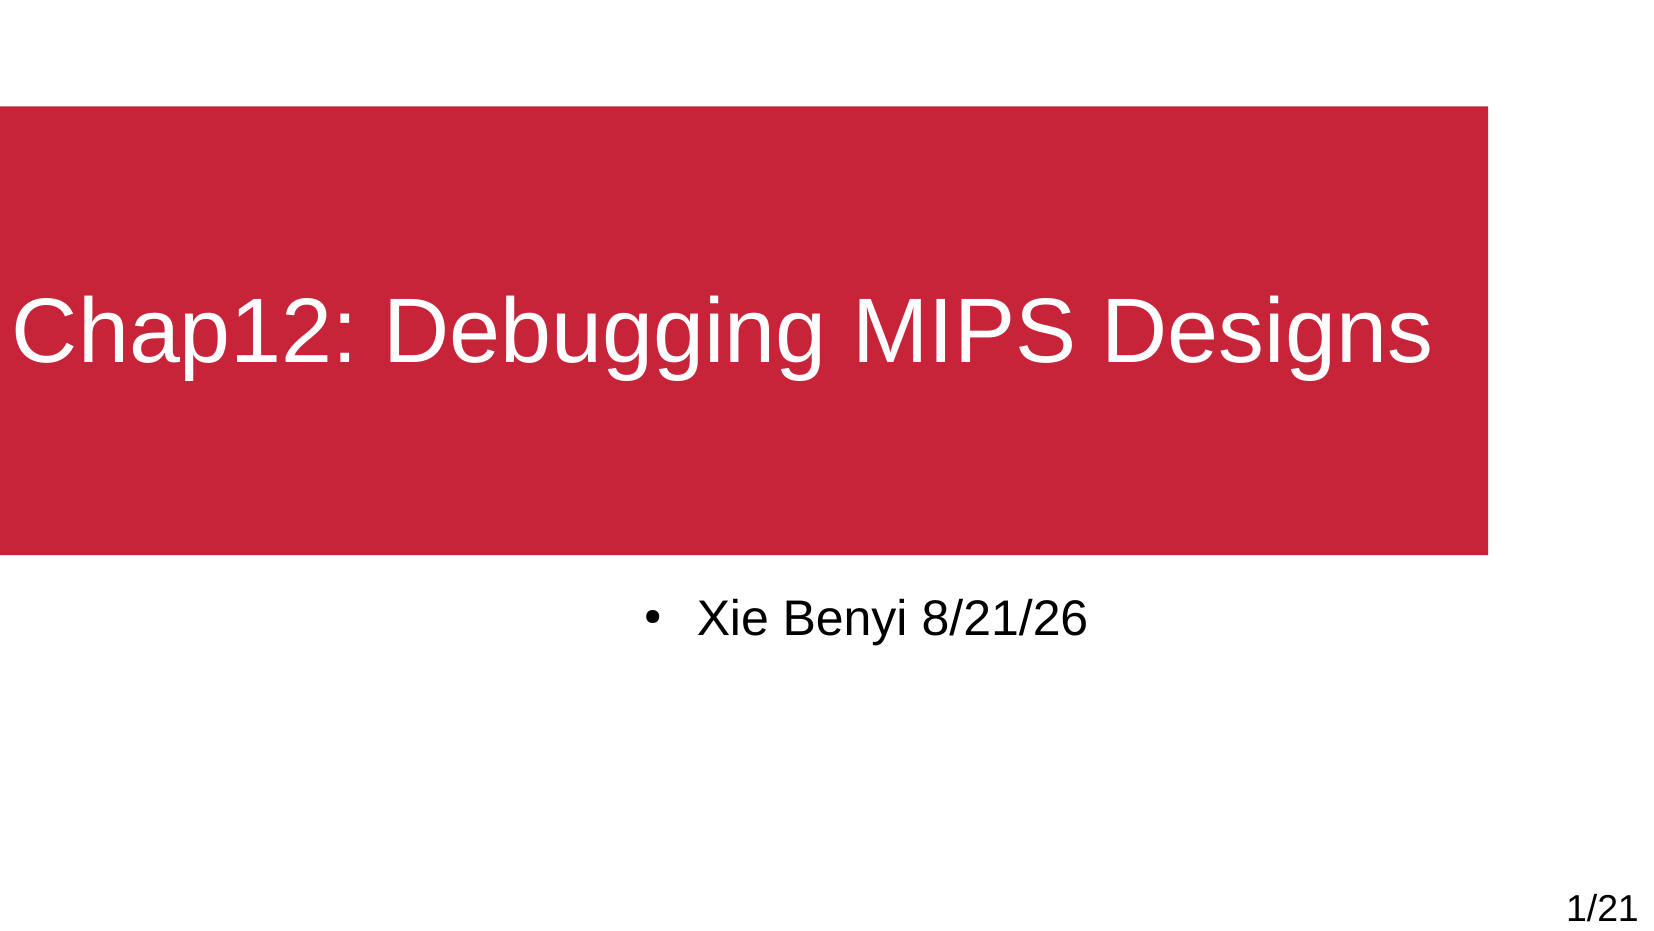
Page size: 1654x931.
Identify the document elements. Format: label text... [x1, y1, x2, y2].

list Xie Benyi 8/26/18 [625, 590, 1489, 804]
title Chap12: Debugging MIPS Designs [0, 106, 1489, 556]
